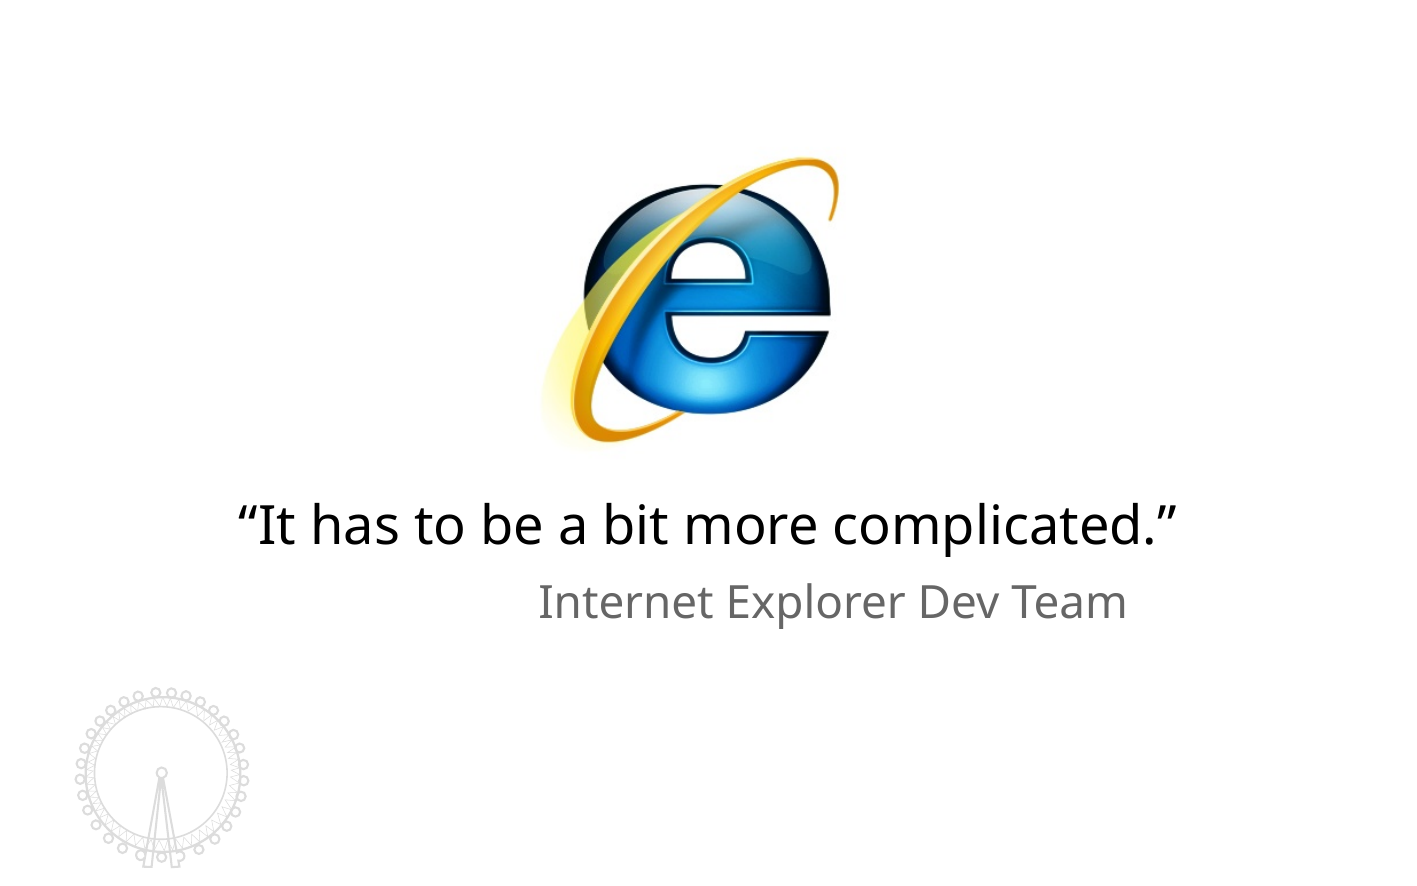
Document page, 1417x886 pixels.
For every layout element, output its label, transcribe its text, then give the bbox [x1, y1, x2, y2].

picture [534, 129, 878, 472]
subtitle “It has to be a bit more complicated.” Internet Explorer Dev Team [70, 399, 1346, 721]
